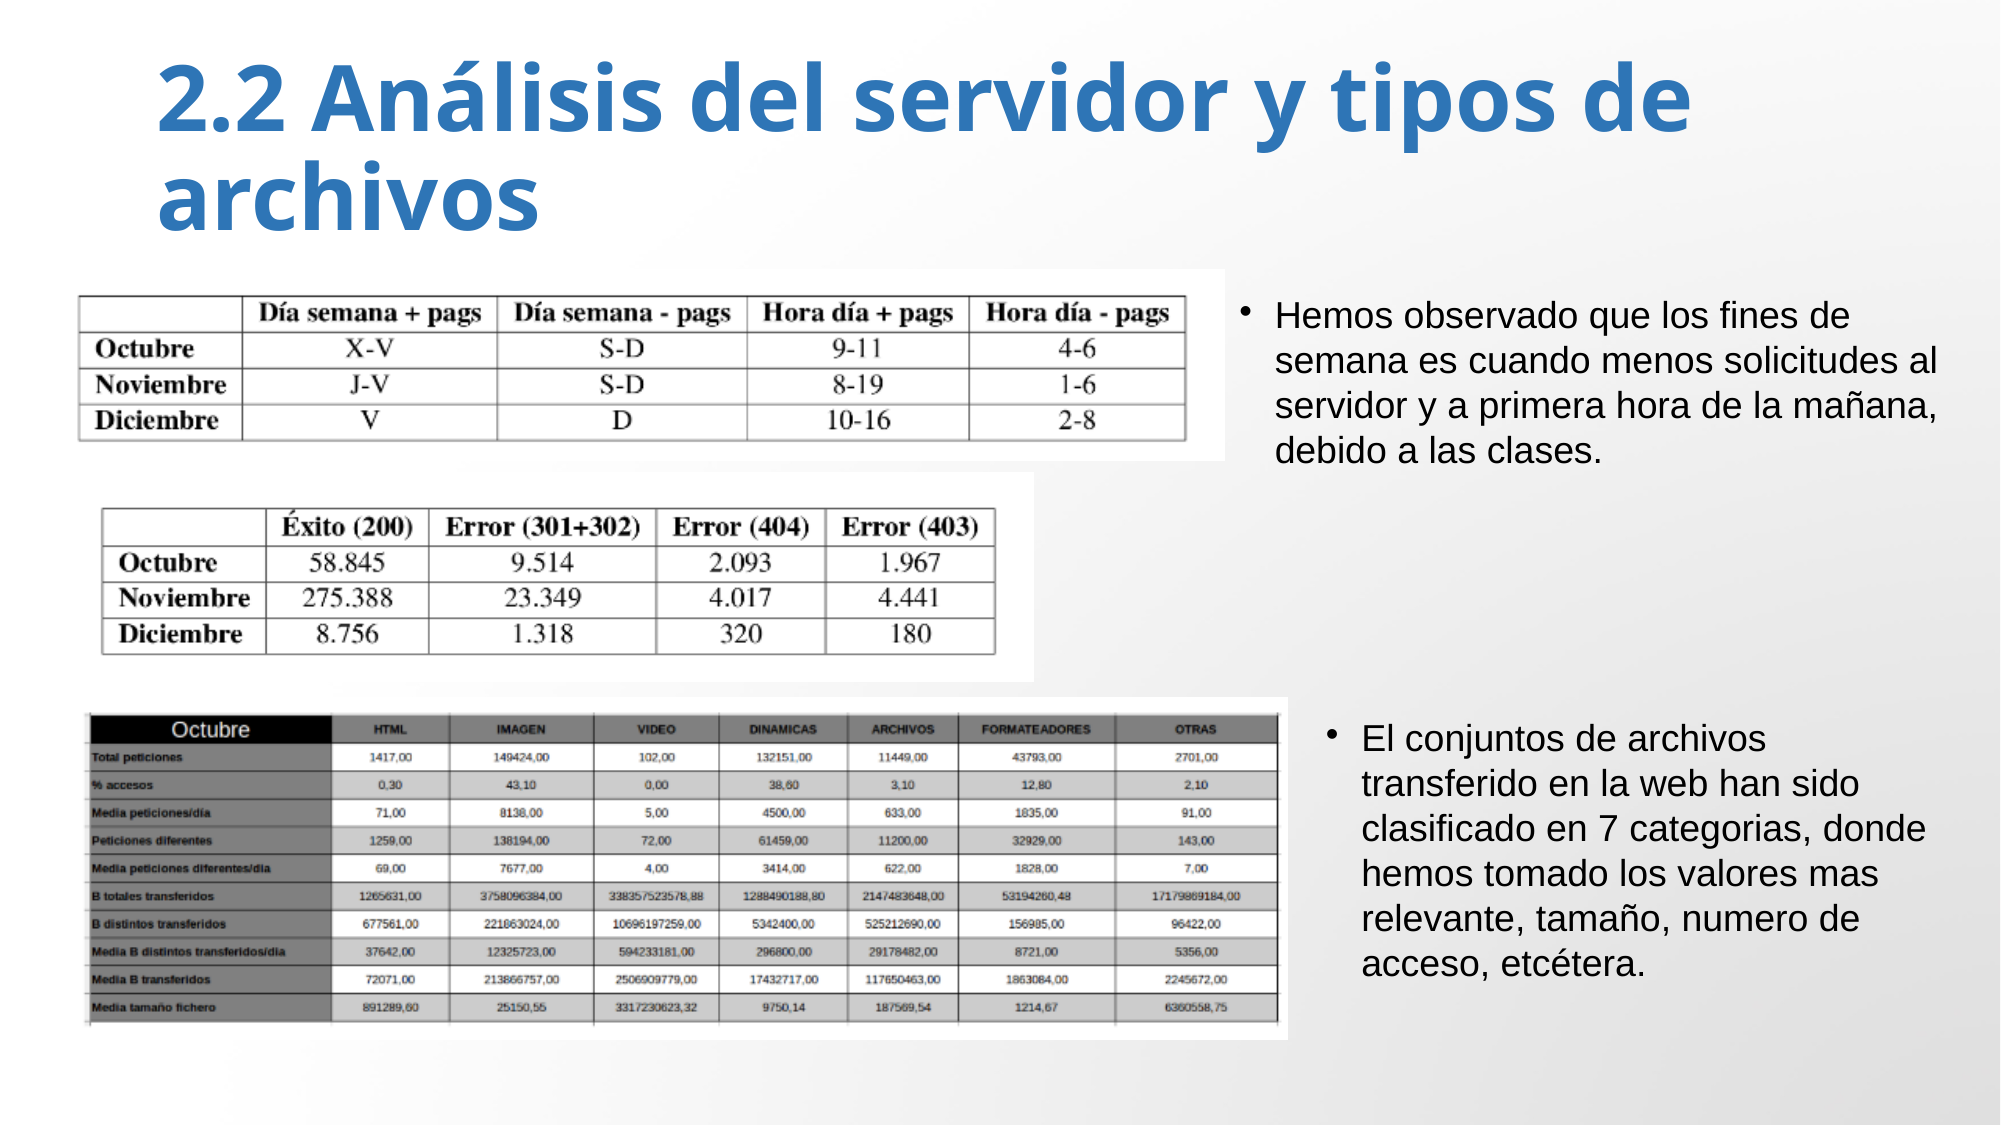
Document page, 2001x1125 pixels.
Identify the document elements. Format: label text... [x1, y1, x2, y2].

text_box 2.2 Análisis del servidor y tipos de archivos [141, 42, 1867, 260]
text_box El conjuntos de archivos transferido en la web han sido clasificado en 7 categorias, donde hemos tomado los valores mas relevante, tamaño, numero de acceso, etcétera. [1310, 706, 1949, 1016]
picture [0, 0, 2001, 1125]
text_box Hemos observado que los fines de semana es cuando menos solicitudes al servidor y a primera hora de la mañana, debido a las clases. [1224, 283, 1961, 467]
